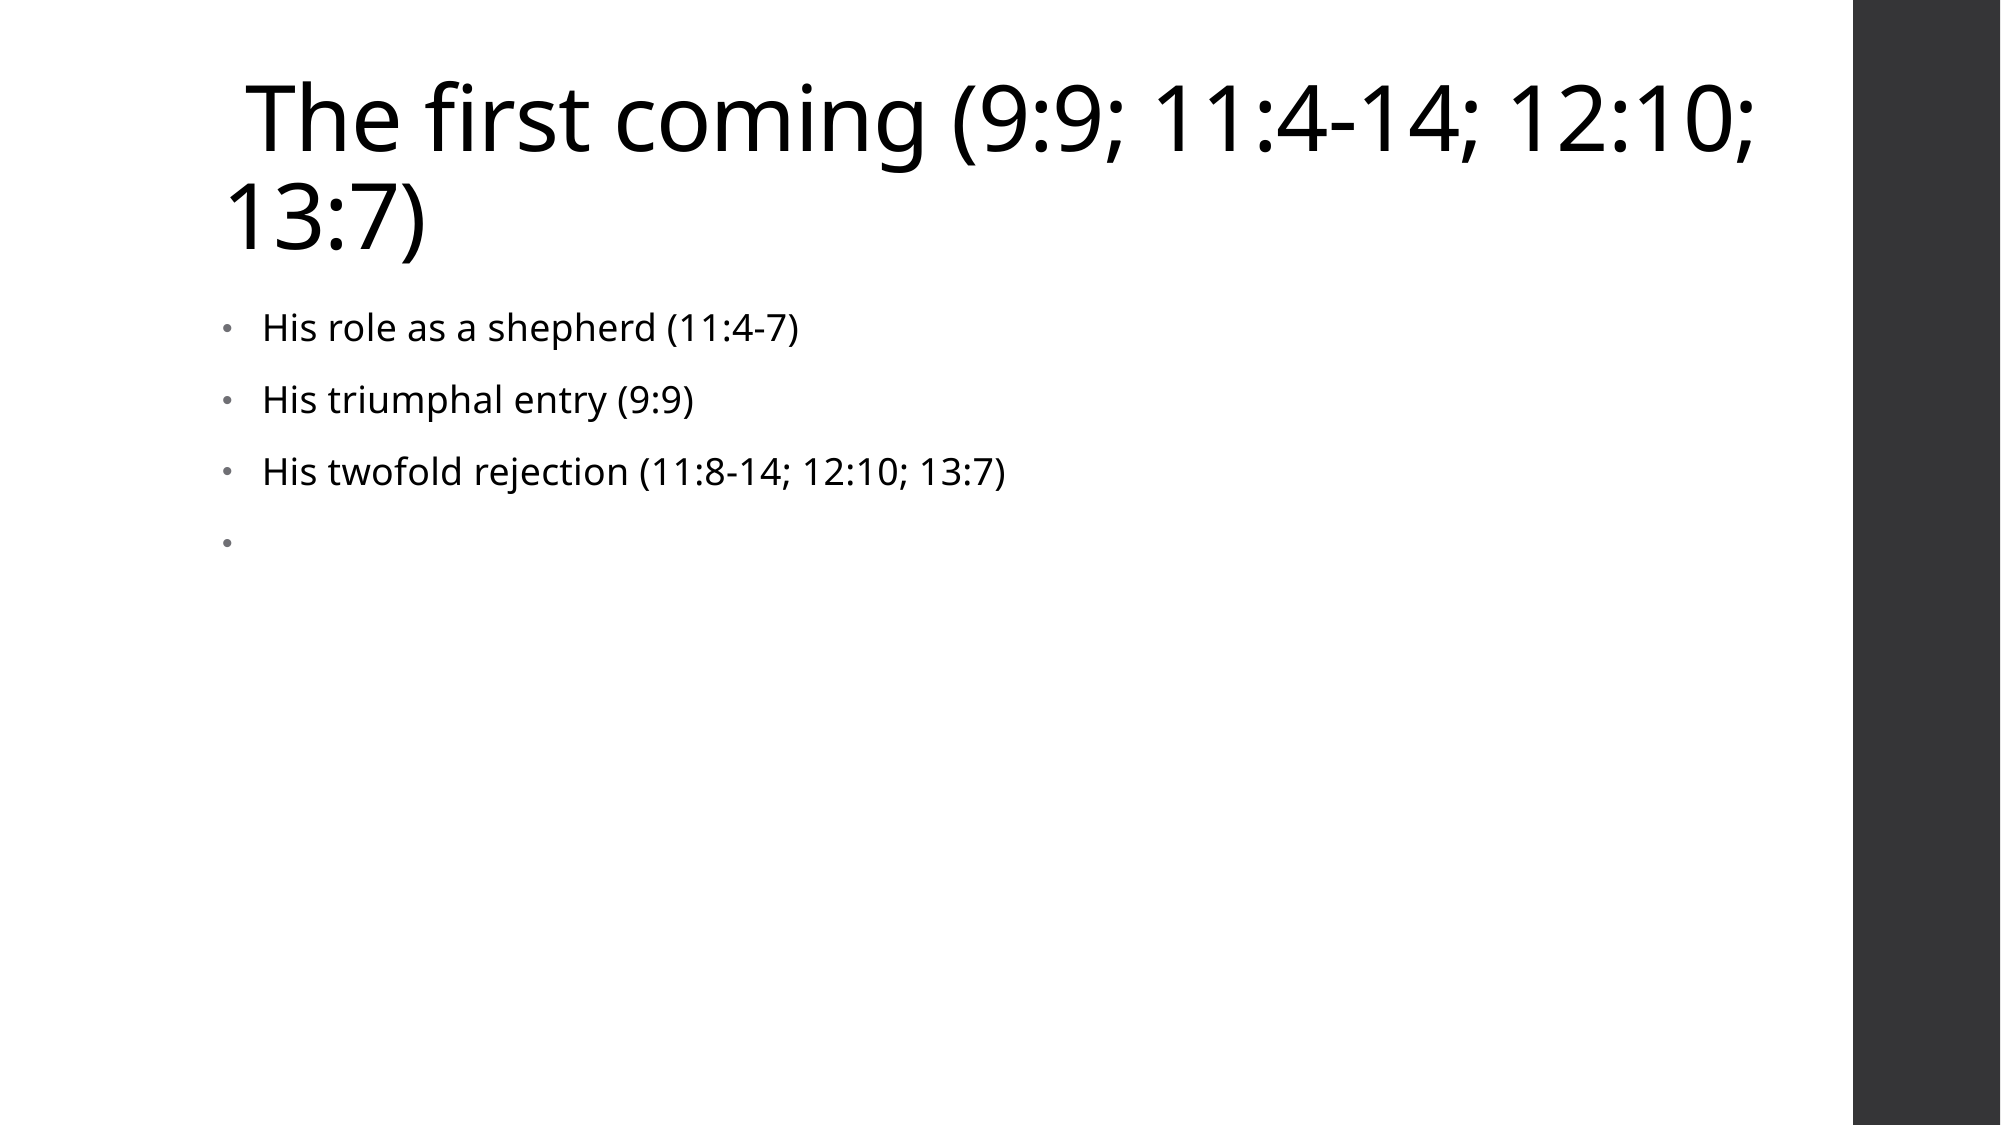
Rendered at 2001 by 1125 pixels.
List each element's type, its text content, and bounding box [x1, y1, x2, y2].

list His role as a shepherd (11:4-7) His triumphal entry (9:9) His twofold rejection (11:8-14; 12:10; 13:7) [206, 299, 1617, 1014]
title The first coming (9:9; 11:4-14; 12:10; 13:7) [206, 60, 1797, 278]
